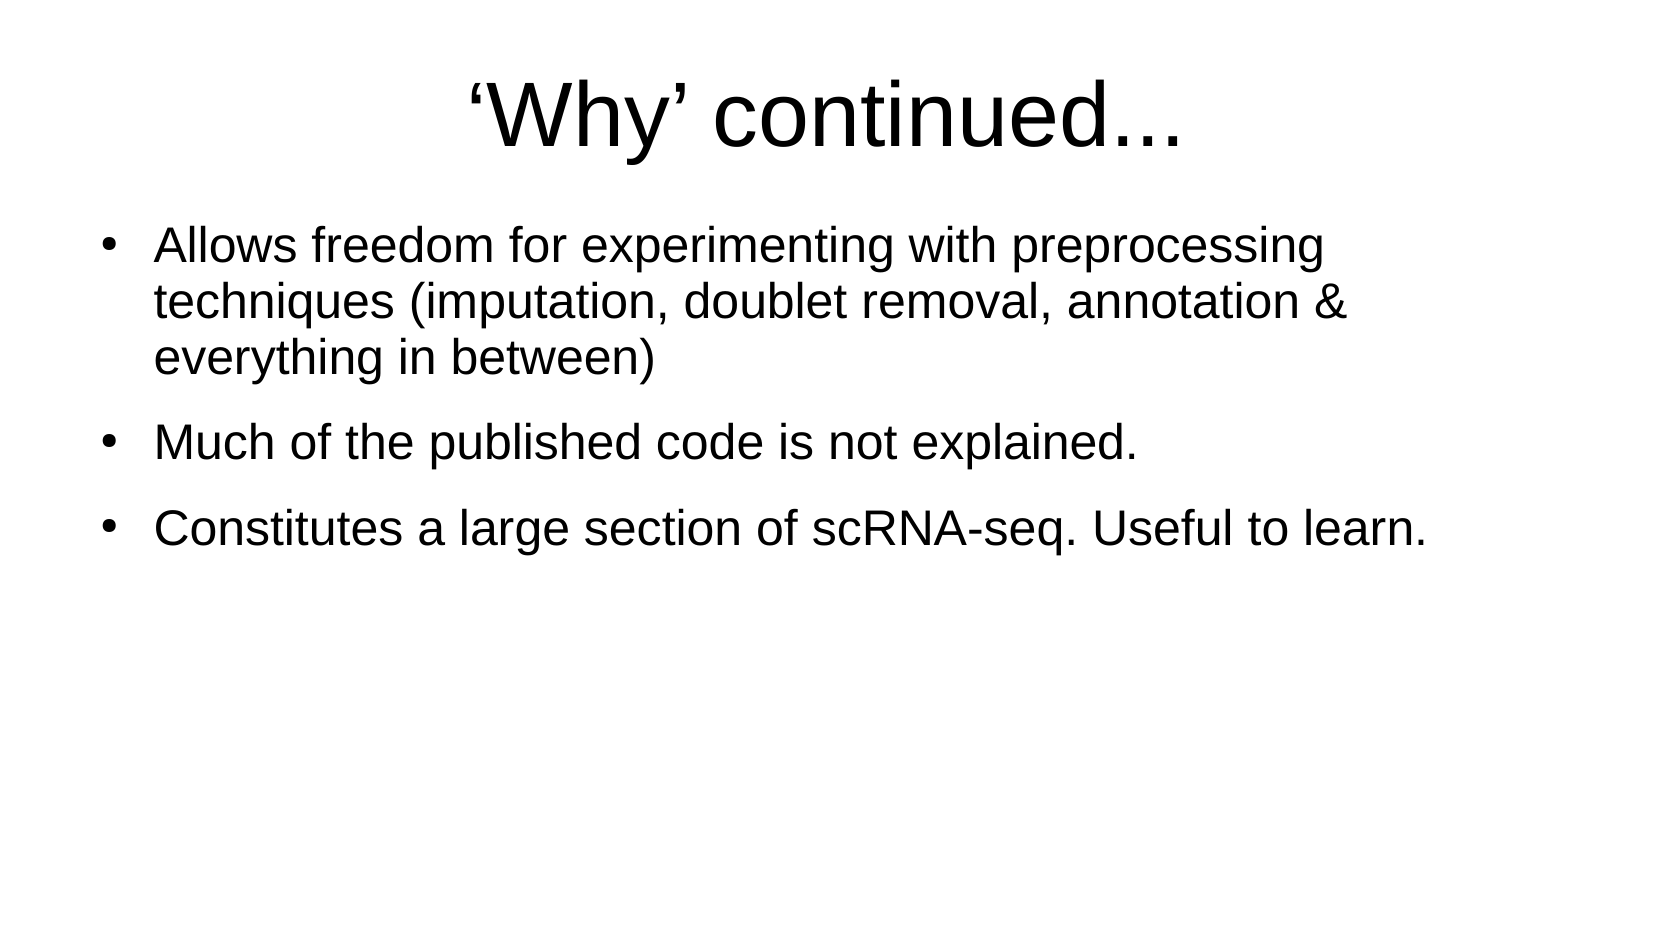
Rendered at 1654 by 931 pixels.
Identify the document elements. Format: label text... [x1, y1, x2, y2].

title ‘Why’ continued... [82, 37, 1571, 193]
list Allows freedom for experimenting with preprocessing techniques (imputation, doublet removal, annotation & everything in between) Much of the published code is not explained. Constitutes a large section of scRNA-seq. Useful to learn. [82, 217, 1571, 758]
